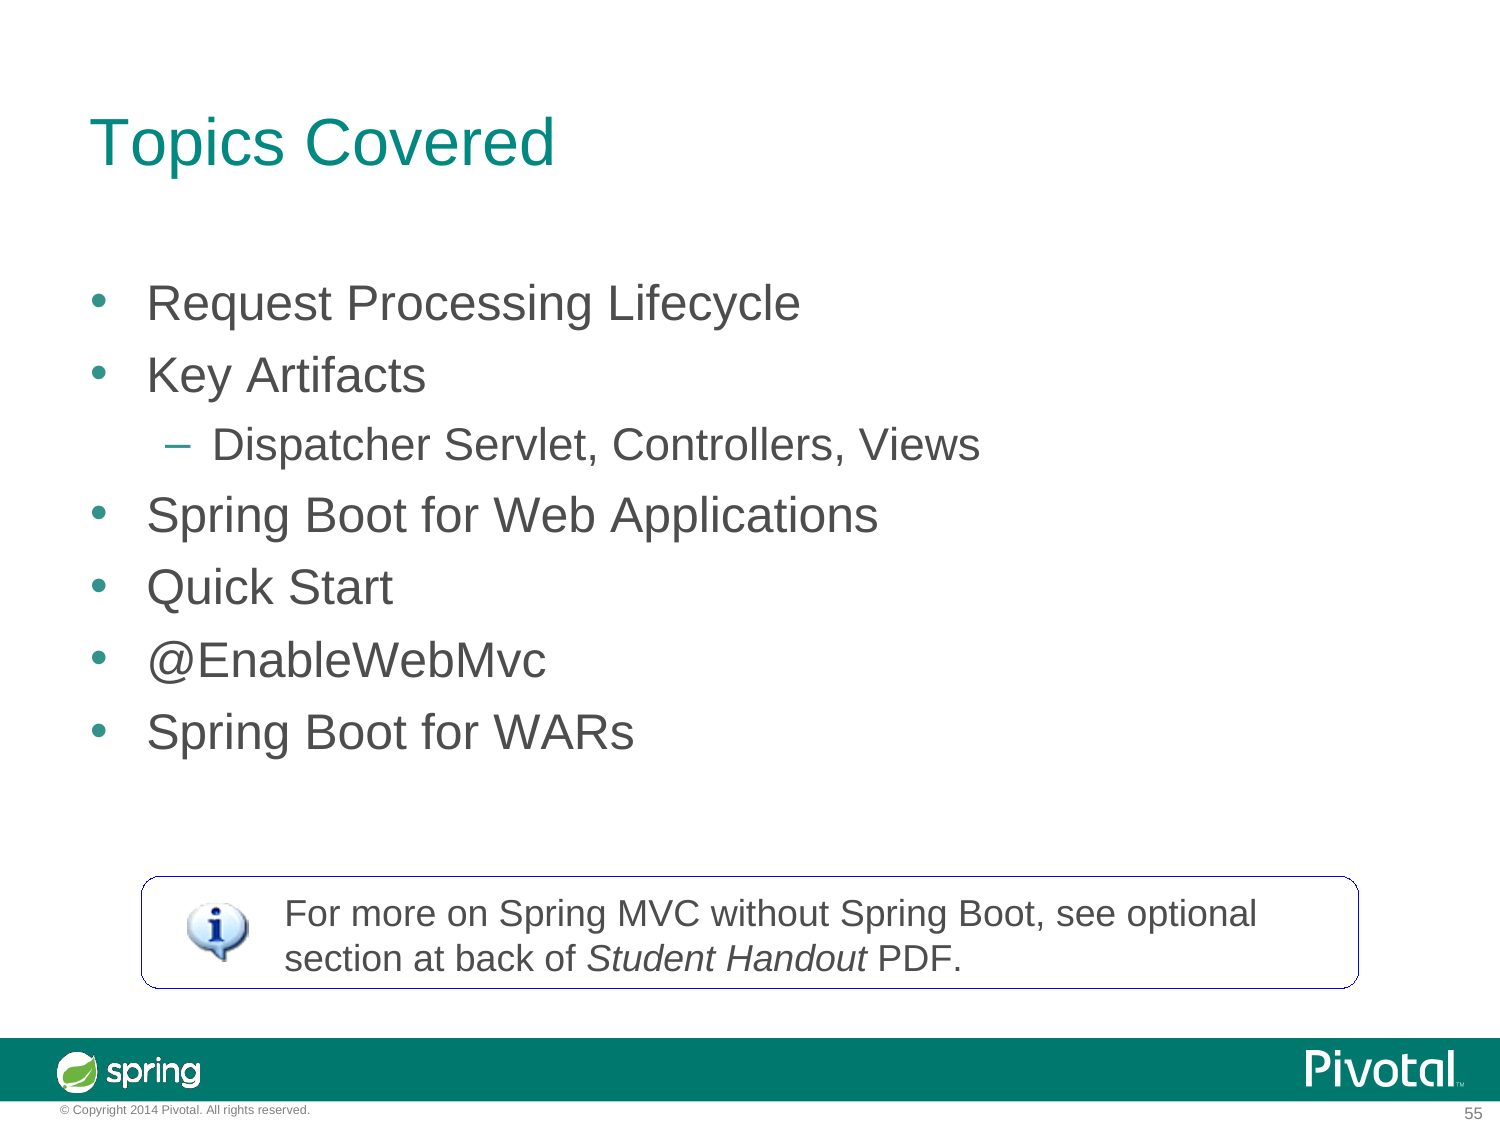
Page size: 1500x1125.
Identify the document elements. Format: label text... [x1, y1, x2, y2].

picture [32, 1041, 210, 1103]
text_box For more on Spring MVC without Spring Boot, see optional section at back of Student Handout PDF. [141, 876, 1359, 989]
title Topics Covered [75, 44, 1426, 233]
list Request Processing Lifecycle Key Artifacts Dispatcher Servlet, Controllers, Views Spring Boot for Web Applications Quick Start @EnableWebMvc Spring Boot for WARs [75, 262, 1426, 1005]
picture [187, 903, 249, 962]
picture [1306, 1050, 1464, 1087]
